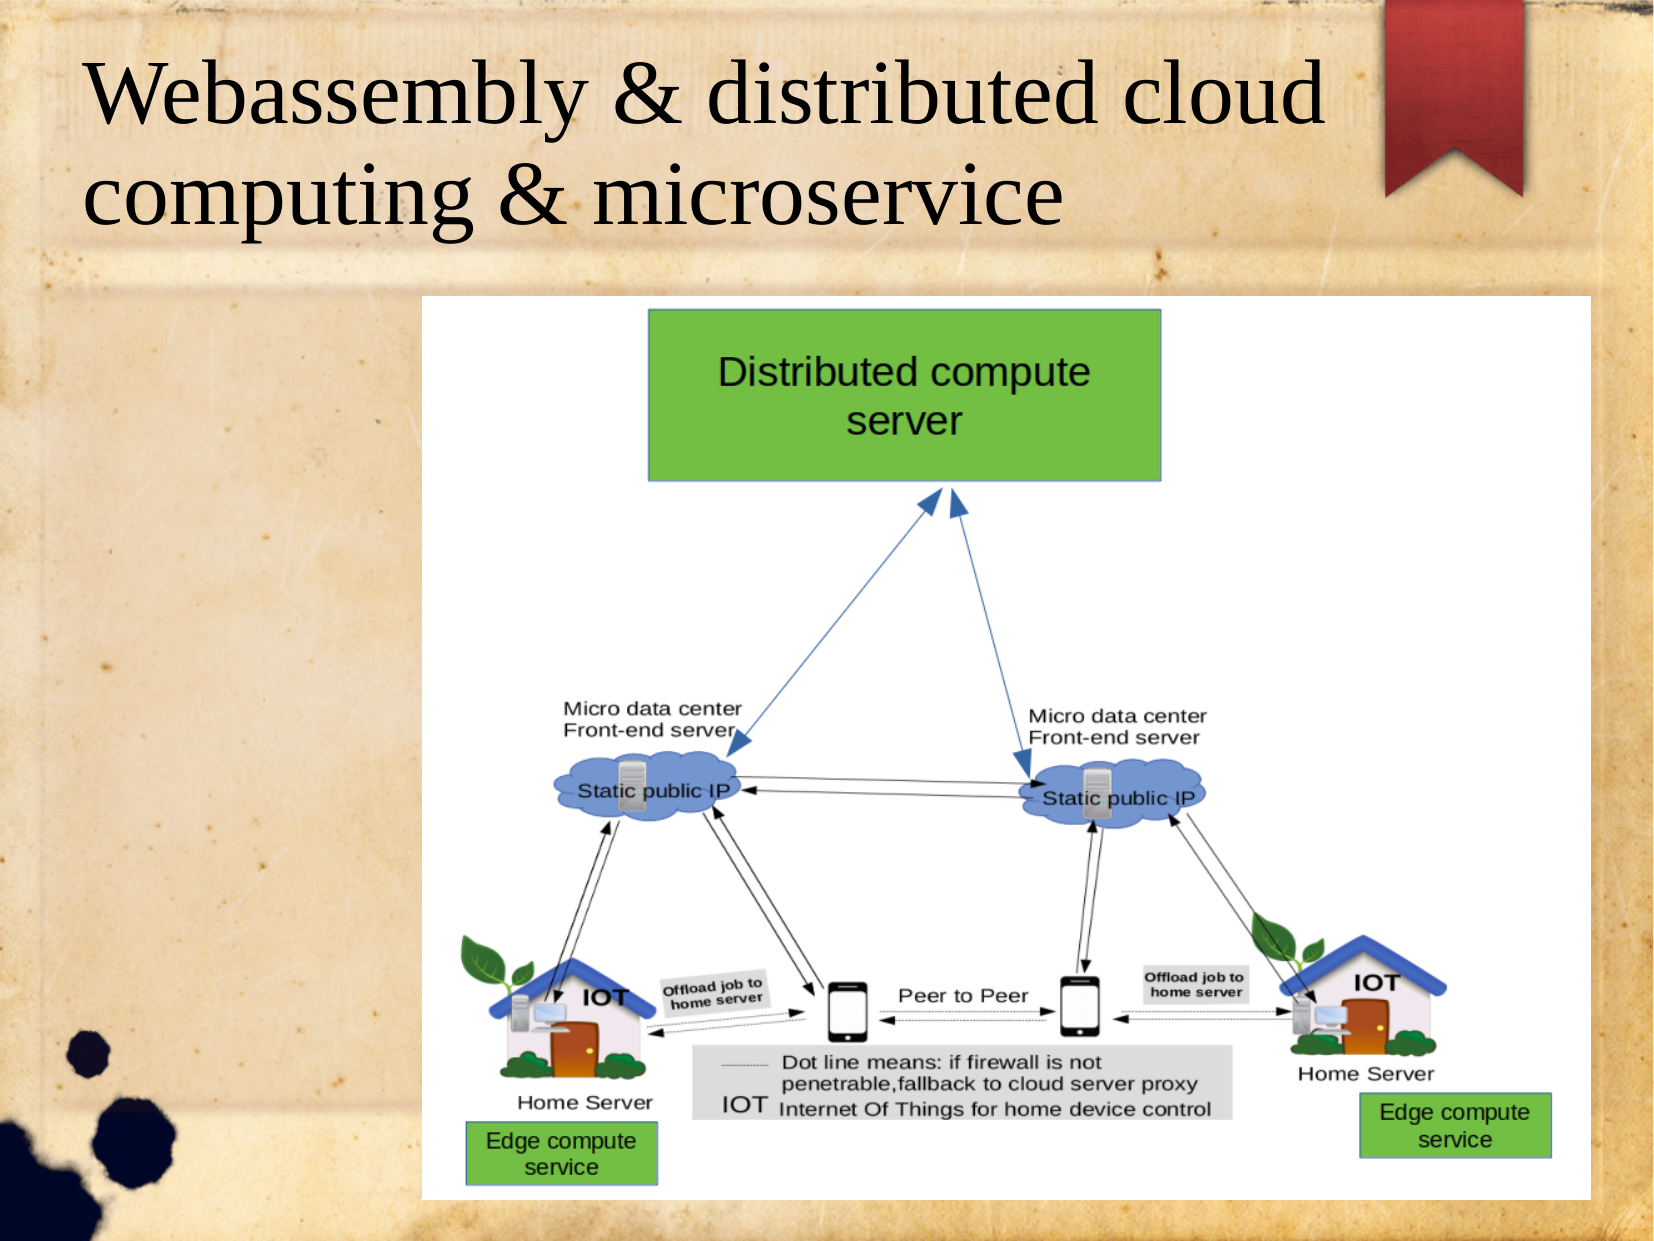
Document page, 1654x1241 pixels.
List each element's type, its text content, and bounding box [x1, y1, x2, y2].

title Webassembly & distributed cloud computing & microservice [82, 41, 1347, 245]
picture [0, 0, 1654, 1241]
